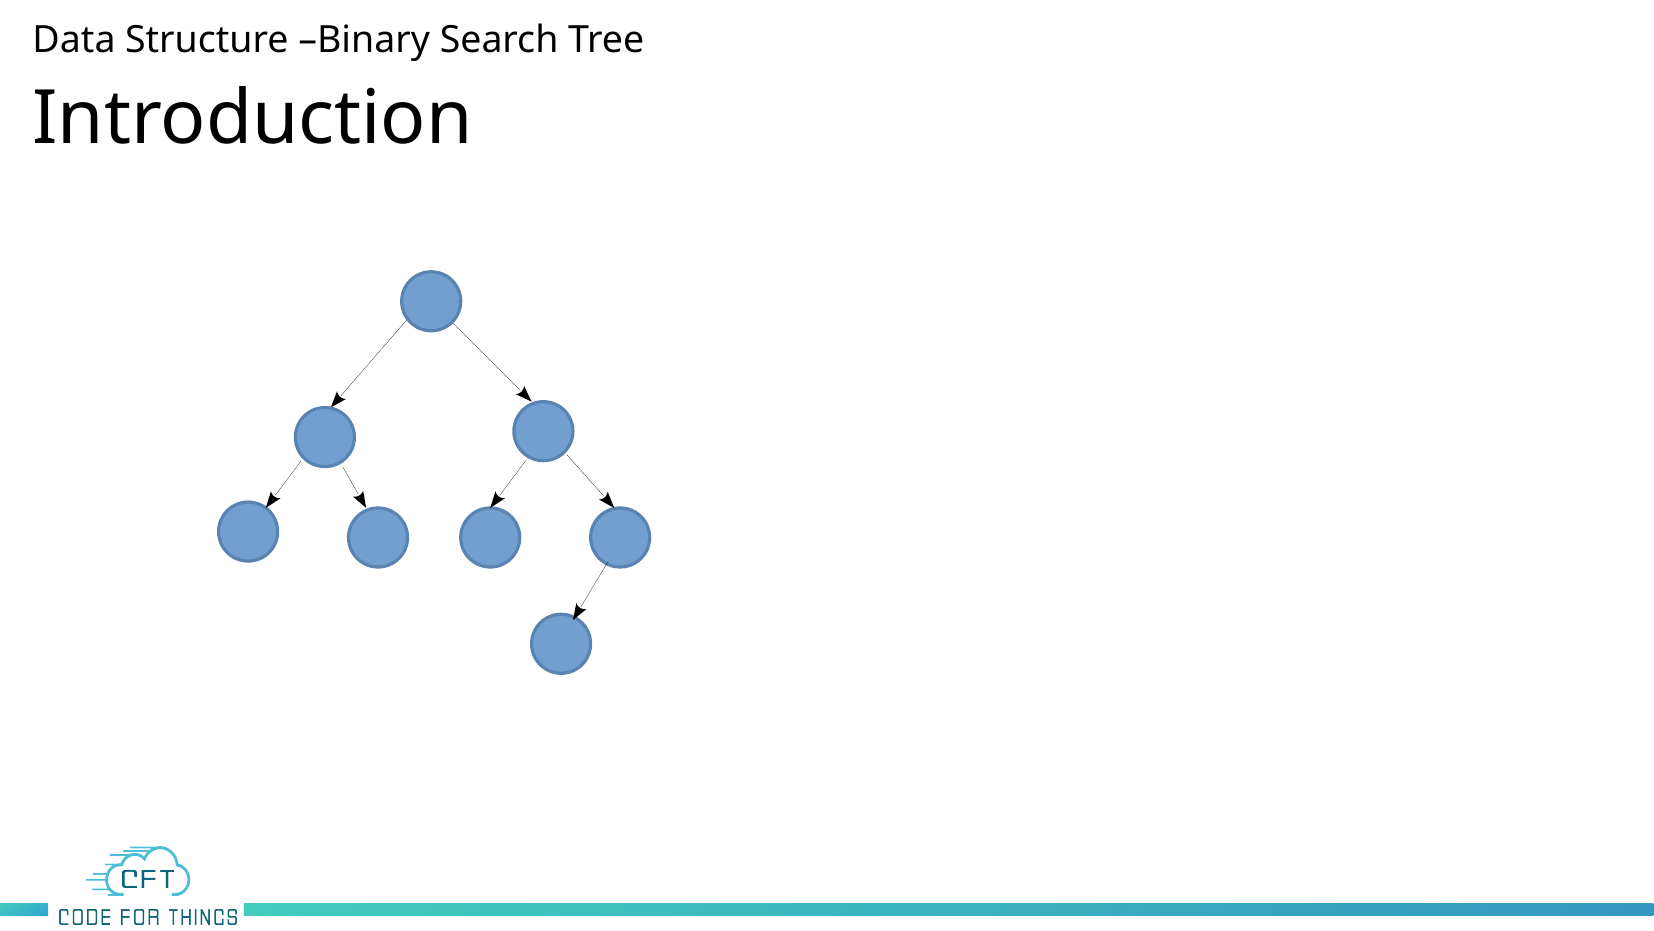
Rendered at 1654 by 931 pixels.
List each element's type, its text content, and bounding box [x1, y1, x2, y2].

text_box [590, 507, 650, 568]
text_box [531, 614, 591, 674]
title Data Structure –Binary Search Tree Introduction [32, 12, 1184, 166]
text_box [348, 507, 408, 568]
text_box [218, 502, 278, 562]
picture [59, 846, 237, 925]
text_box [513, 401, 573, 461]
text_box [401, 271, 461, 331]
text_box [460, 507, 520, 568]
text_box [295, 407, 355, 467]
